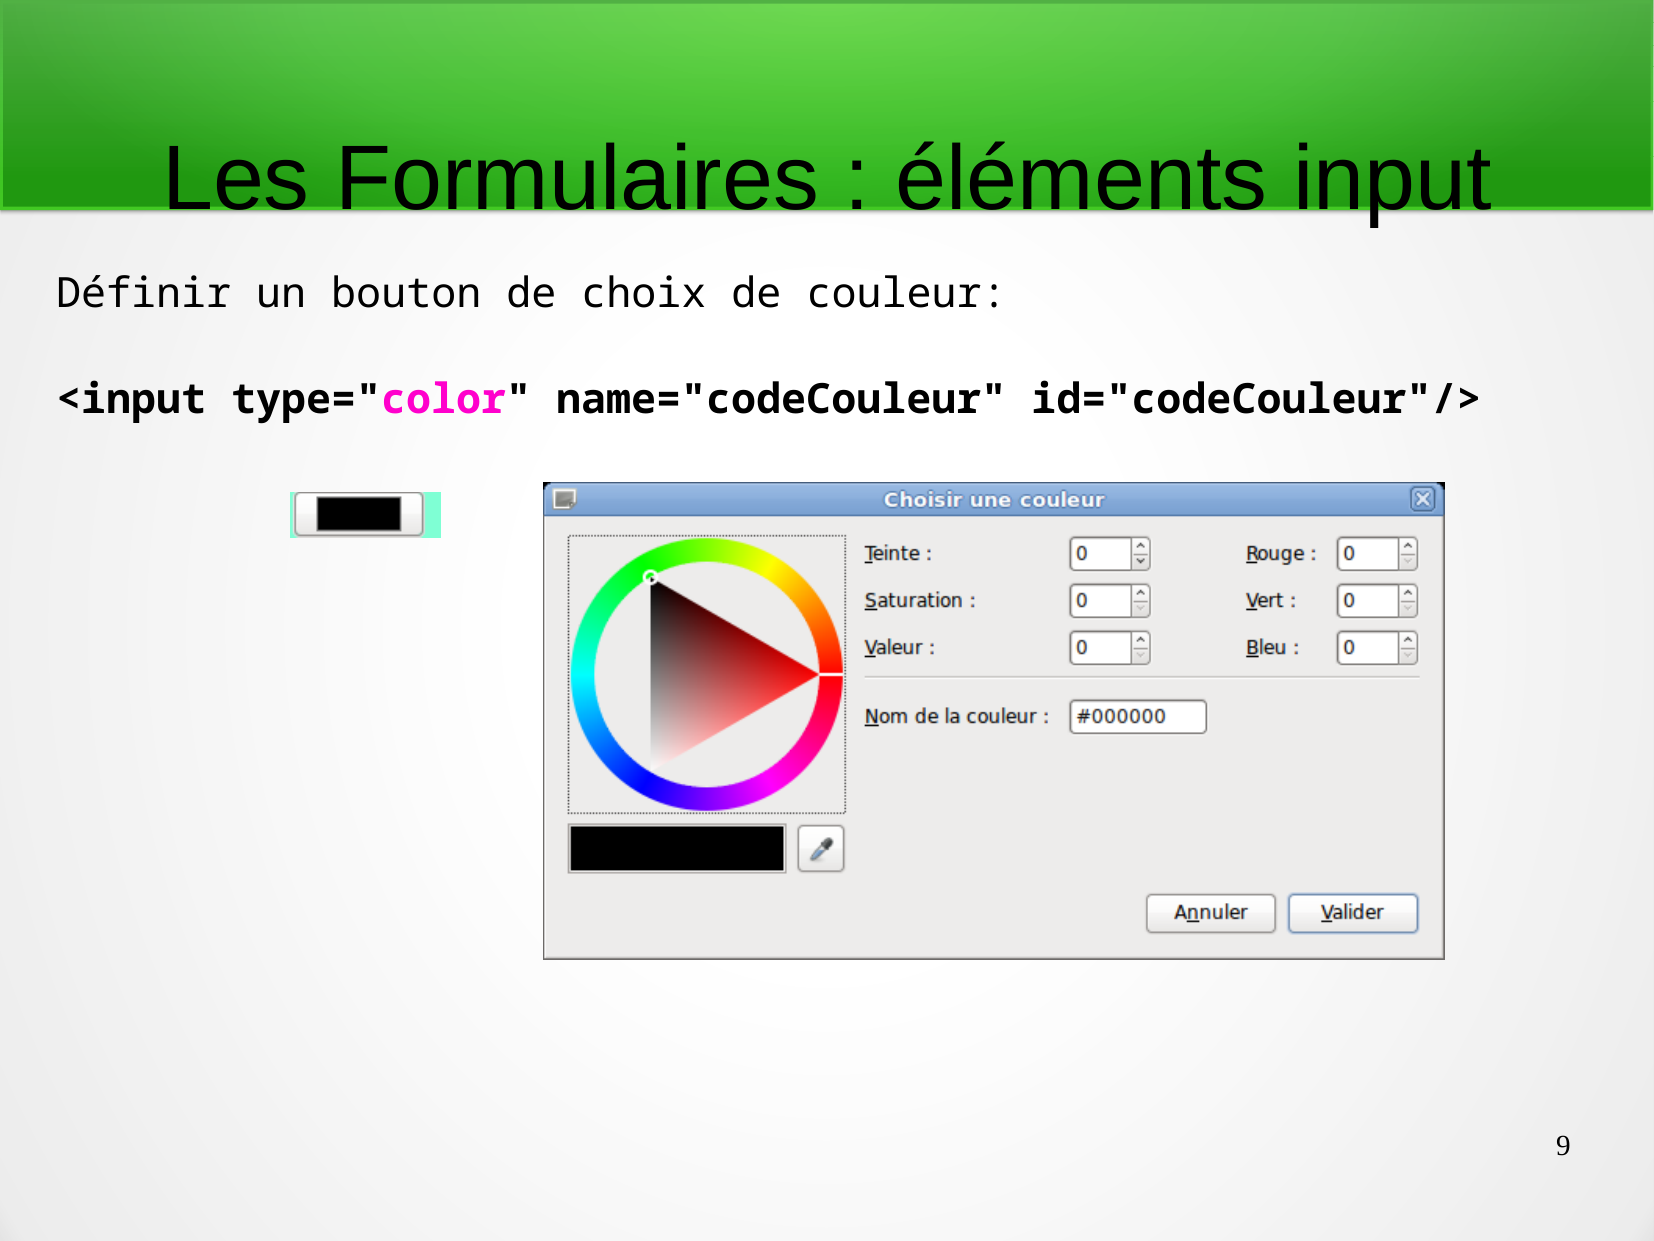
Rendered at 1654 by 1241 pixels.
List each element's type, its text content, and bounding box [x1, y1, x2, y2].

picture [543, 482, 1445, 960]
picture [290, 492, 441, 538]
title Les Formulaires : éléments input [121, 77, 1534, 265]
text_box Définir un bouton de choix de couleur: <input type="color" name="codeCouleur" id="codeCouleur"/> [55, 265, 1624, 1188]
